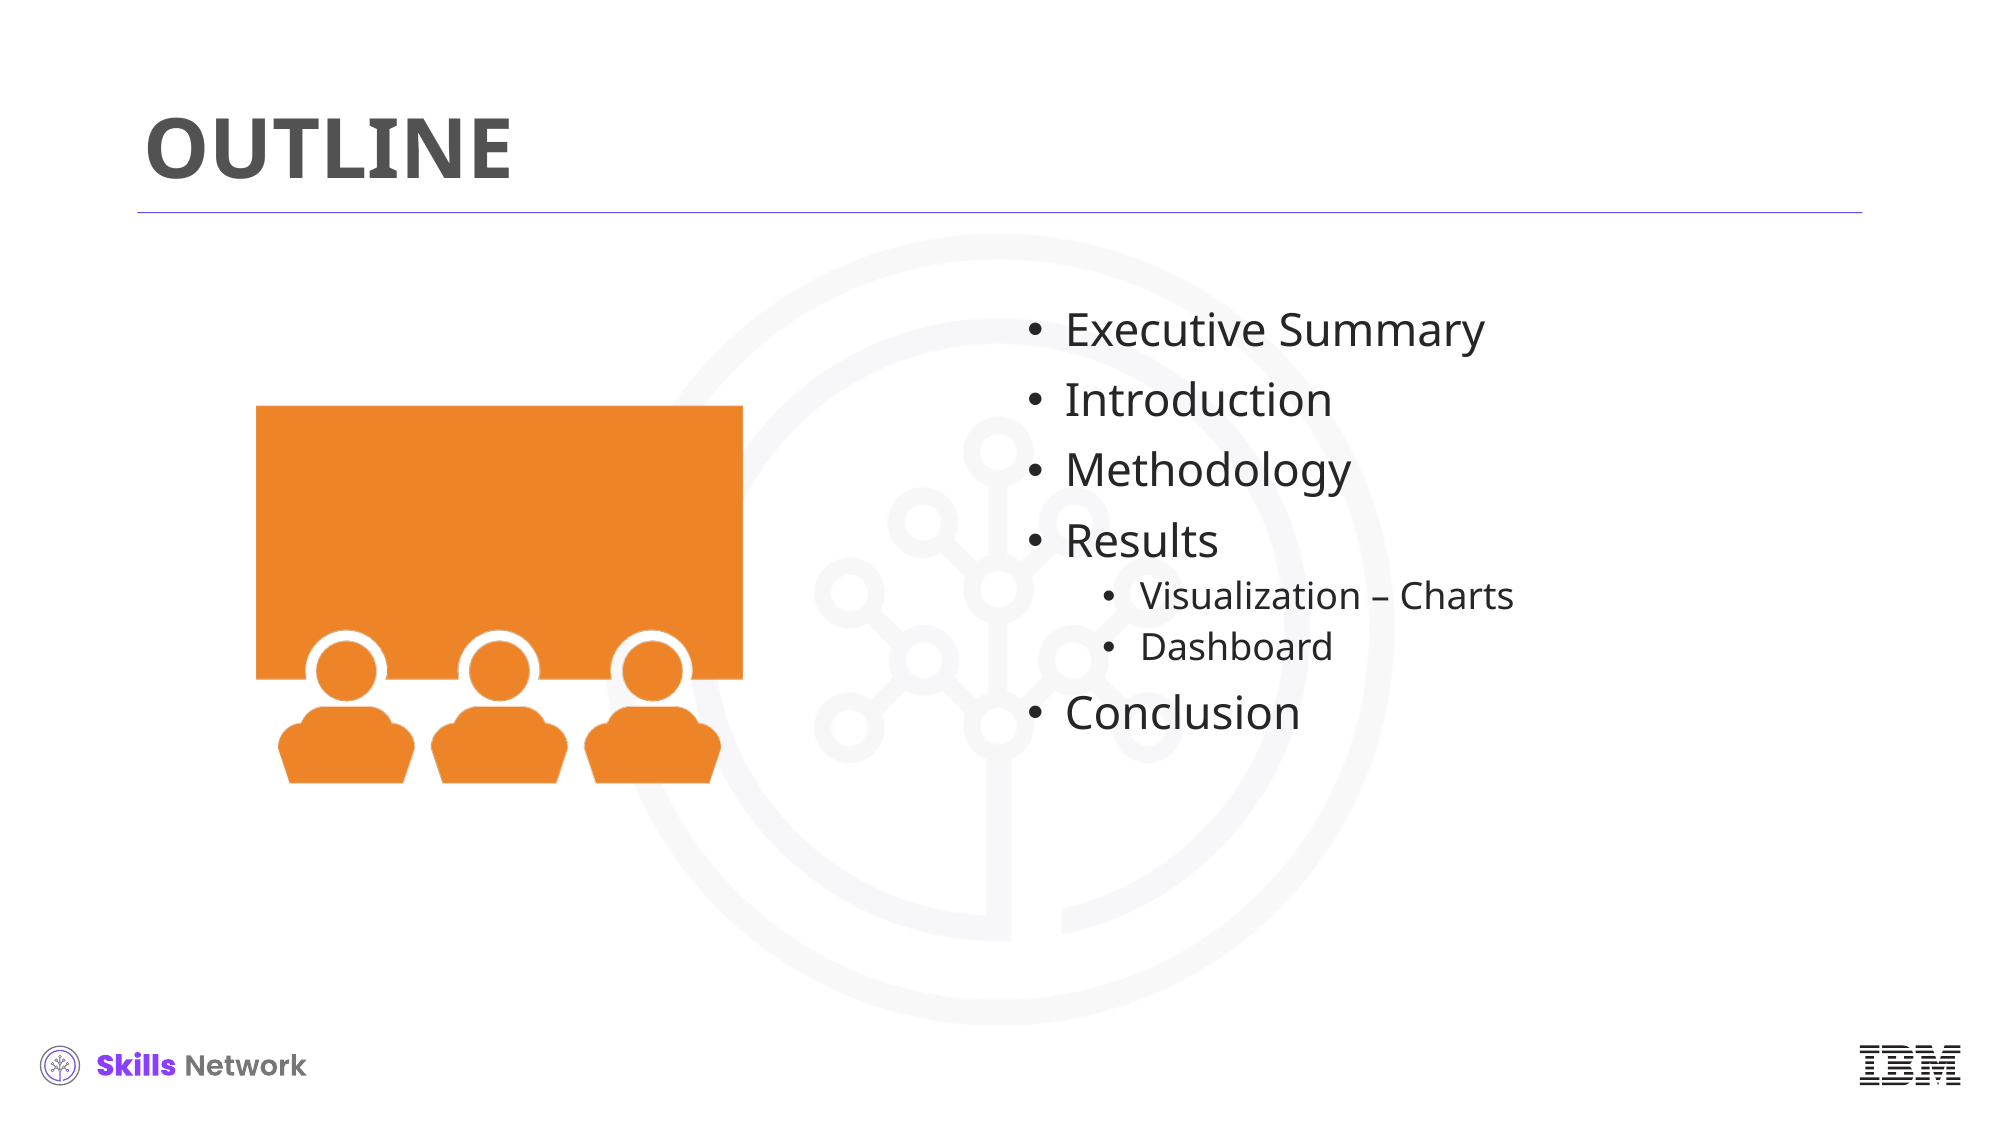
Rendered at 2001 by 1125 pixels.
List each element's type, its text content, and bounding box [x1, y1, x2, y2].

text_box Executive Summary Introduction Methodology Results Visualization – Charts Dashboard Conclusion [1012, 299, 1863, 1014]
picture [237, 332, 762, 857]
text_box OUTLINE [128, 43, 1524, 261]
